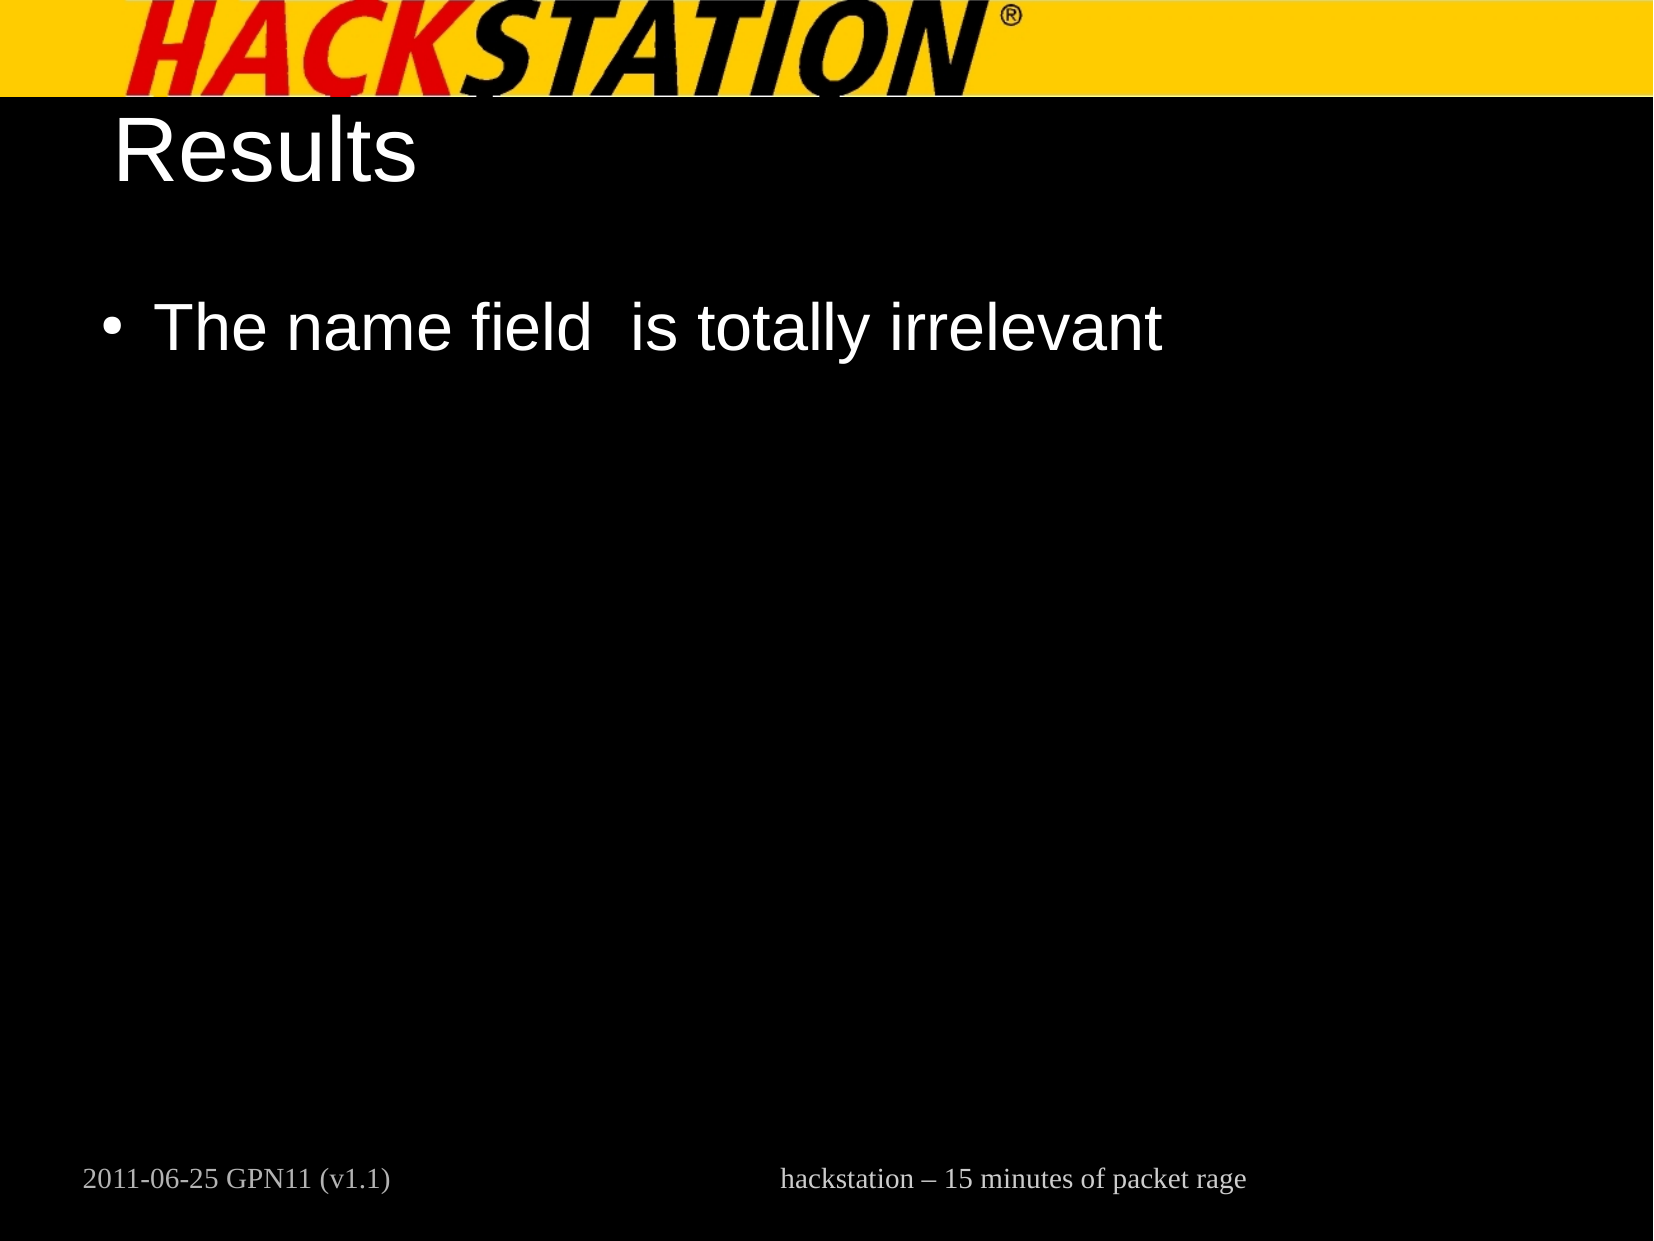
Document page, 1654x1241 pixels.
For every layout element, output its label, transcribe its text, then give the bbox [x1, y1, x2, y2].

title Results [112, 75, 1571, 226]
picture [0, 0, 1653, 97]
list The name field is totally irrelevant [82, 290, 1571, 1109]
